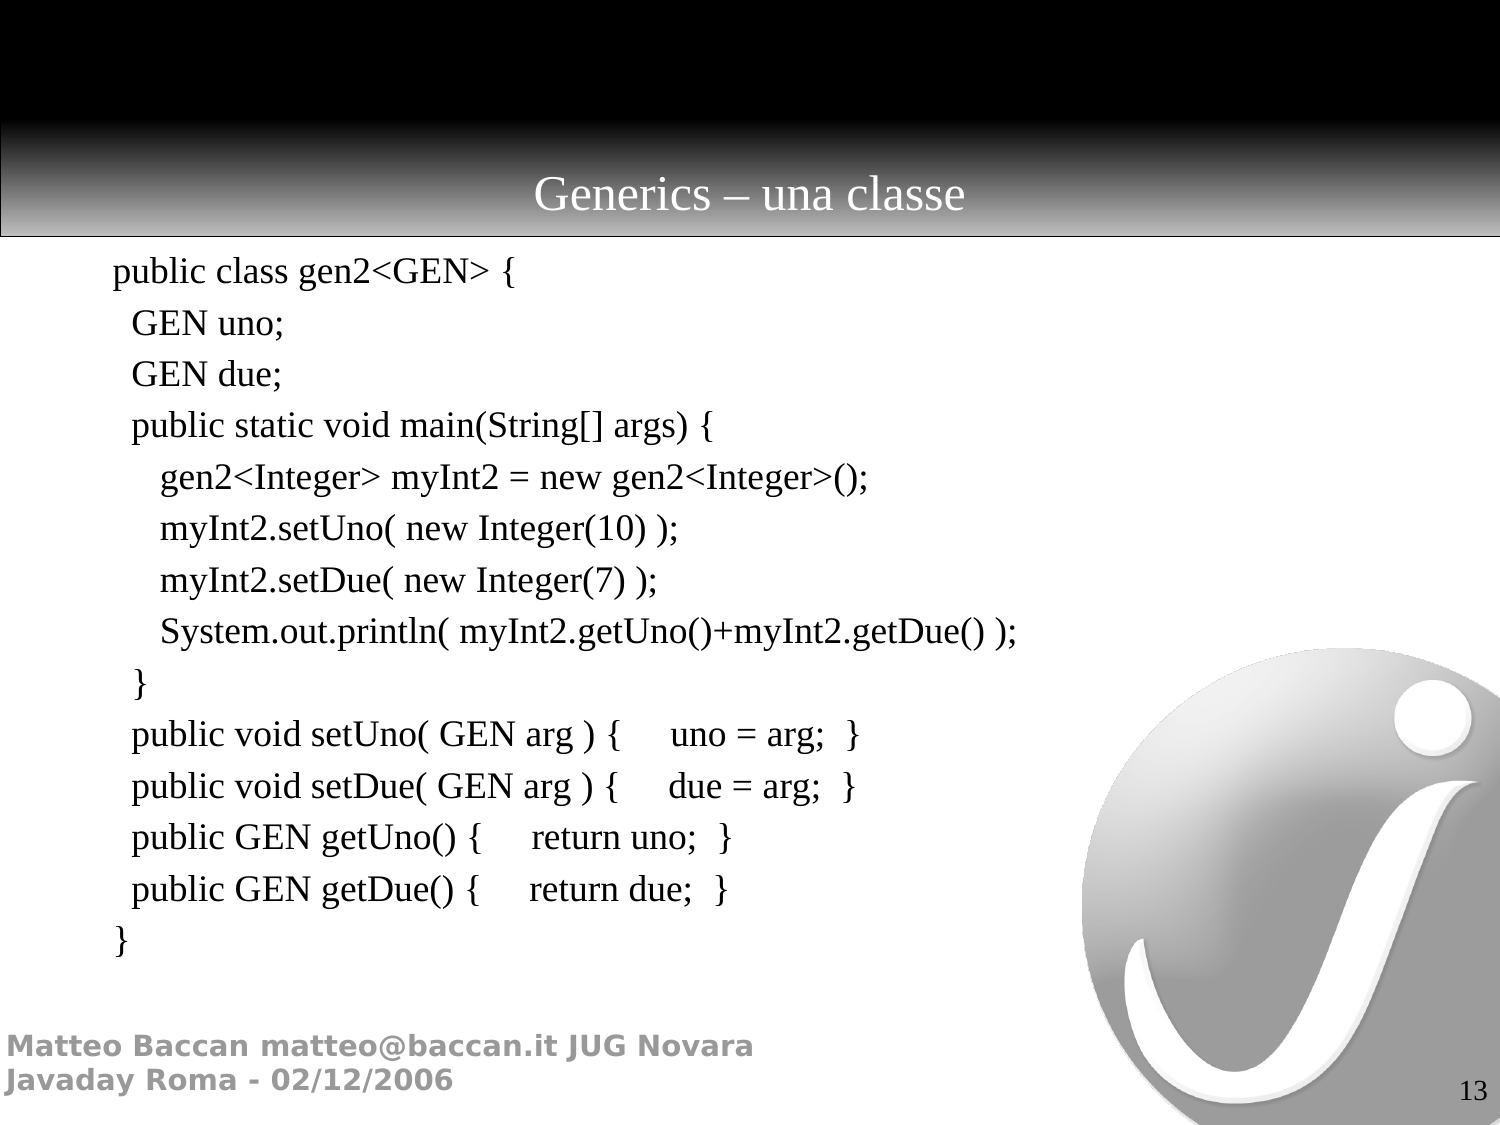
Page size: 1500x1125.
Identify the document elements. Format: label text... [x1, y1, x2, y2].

picture [1081, 648, 1500, 1125]
title Generics – una classe [112, 99, 1388, 250]
list public class gen2<GEN> { GEN uno; GEN due; public static void main(String[] args) { gen2<Integer> myInt2 = new gen2<Integer>(); myInt2.setUno( new Integer(10) ); myInt2.setDue( new Integer(7) ); System.out.println( myInt2.getUno()+myInt2.getDue() ); } public void setUno( GEN arg ) { uno = arg; } public void setDue( GEN arg ) { due = arg; } public GEN getUno() { return uno; } public GEN getDue() { return due; } } [112, 250, 1388, 1067]
